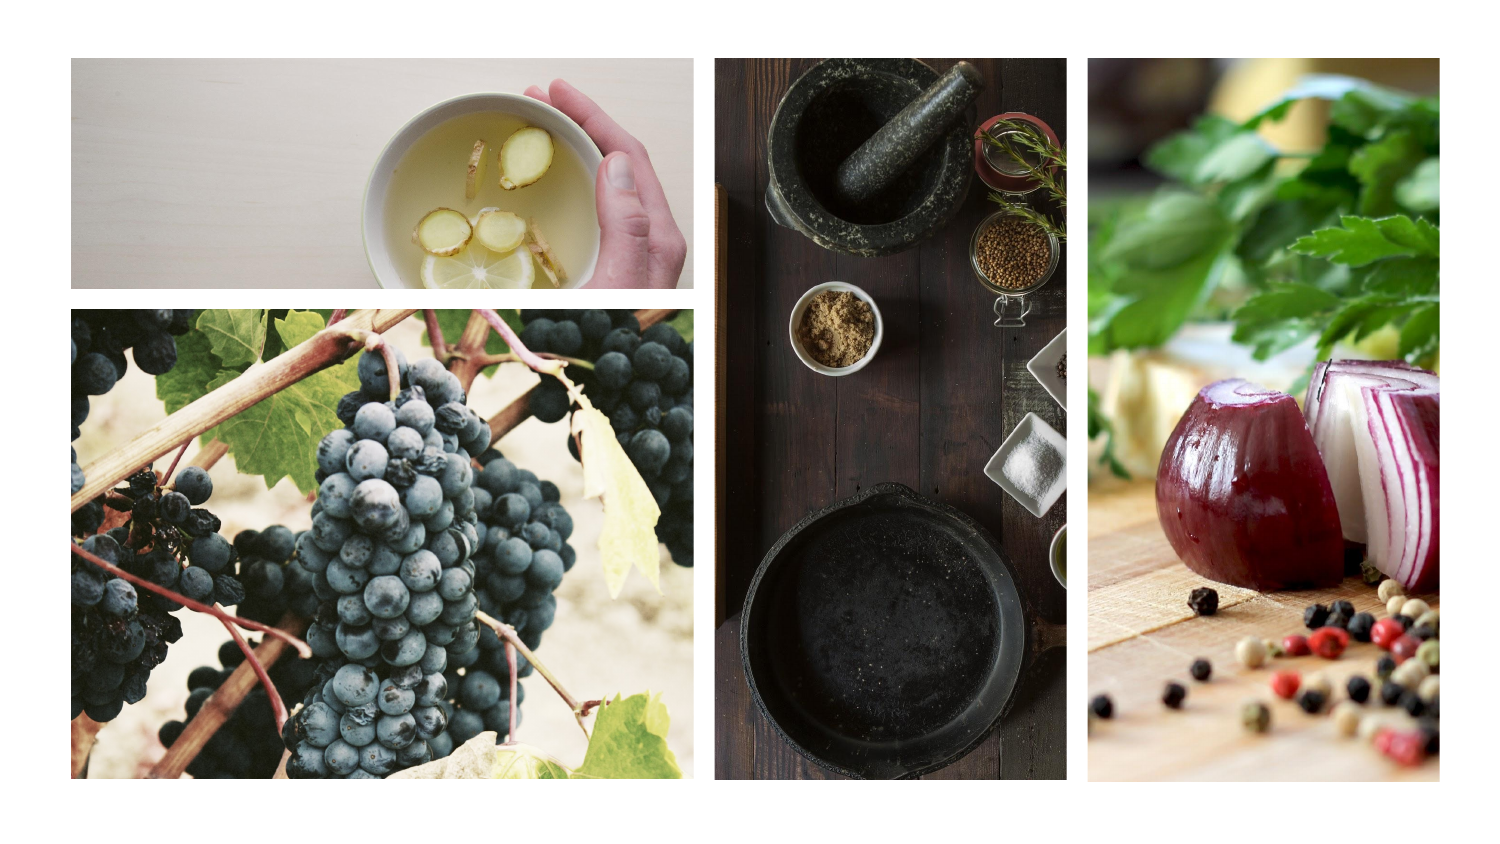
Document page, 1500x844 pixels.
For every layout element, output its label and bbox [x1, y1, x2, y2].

picture [714, 58, 1067, 780]
picture [1087, 58, 1440, 782]
picture [71, 309, 694, 779]
picture [71, 58, 694, 289]
